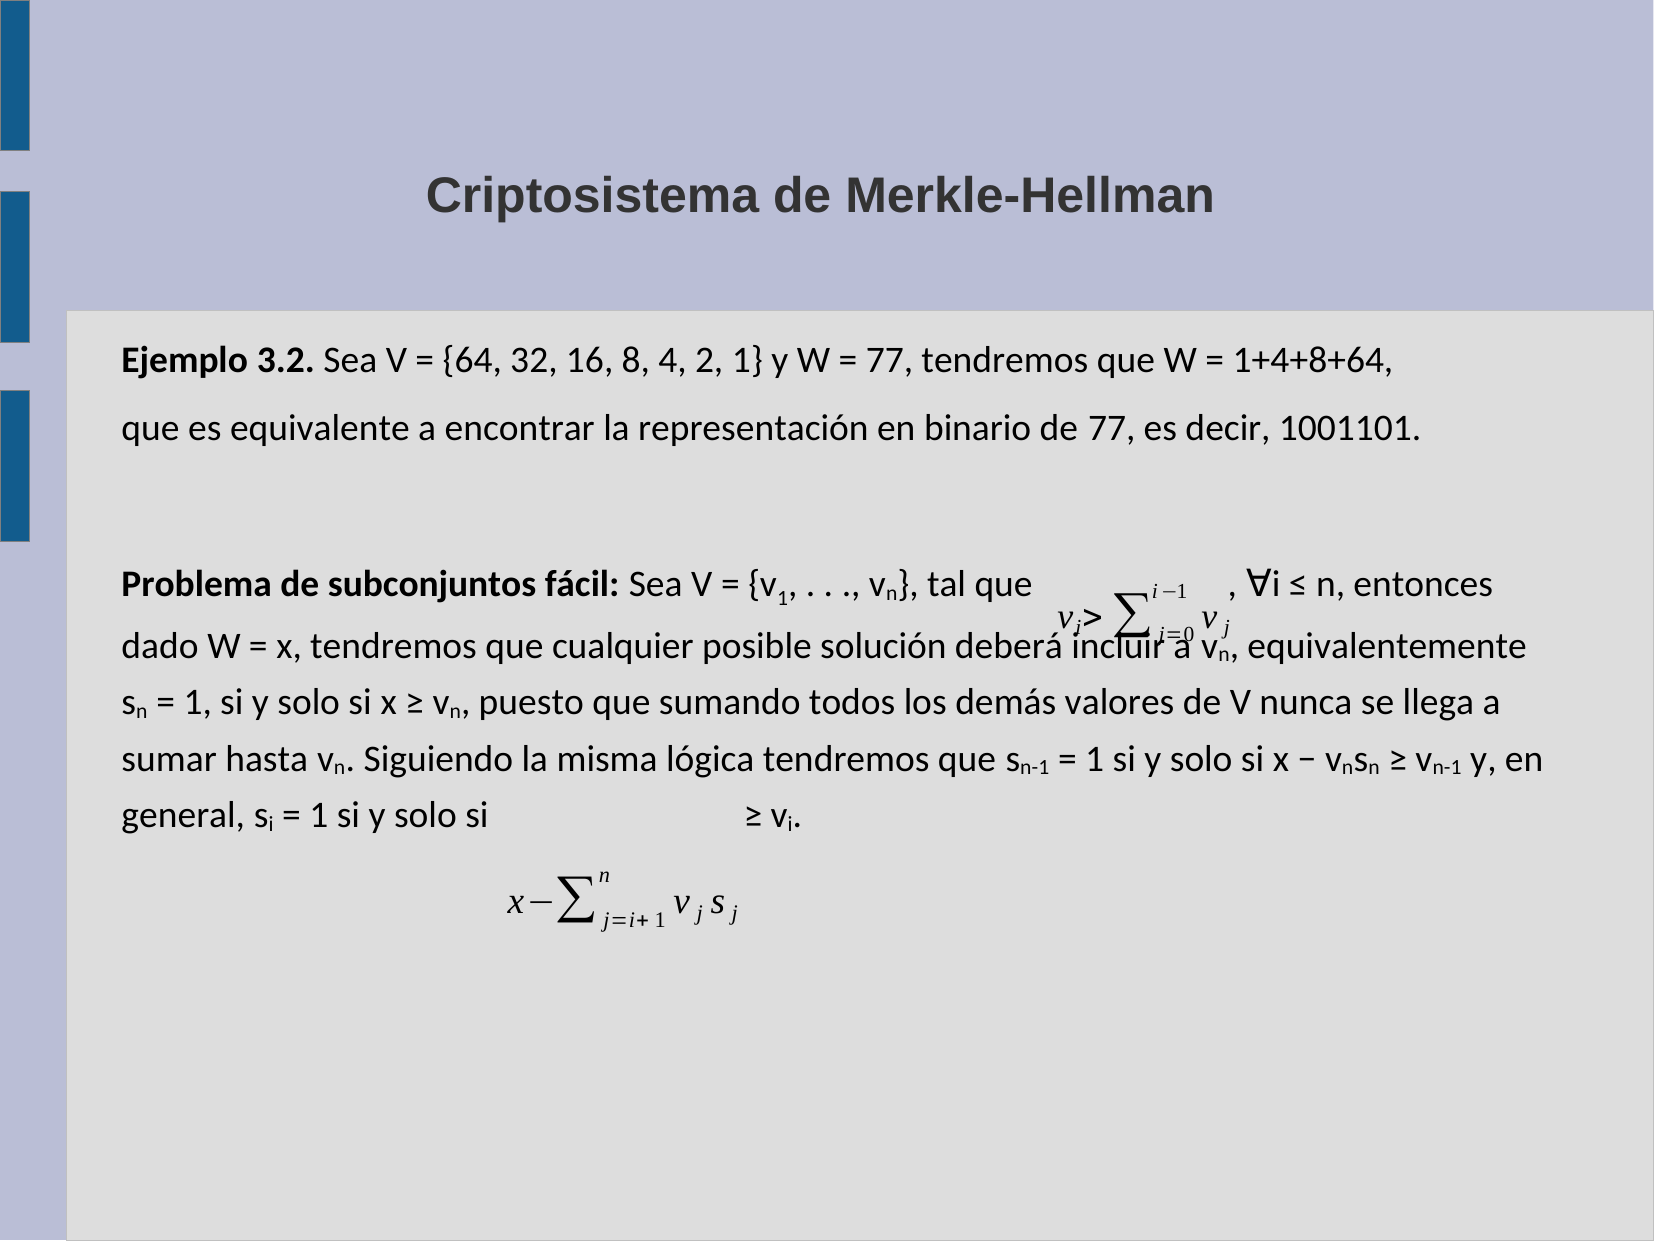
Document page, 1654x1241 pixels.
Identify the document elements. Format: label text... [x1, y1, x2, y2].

chart [1048, 578, 1241, 648]
chart [546, 435, 665, 495]
title Criptosistema de Merkle-Hellman [121, 91, 1534, 299]
list Ejemplo 3.2. Sea V = {64, 32, 16, 8, 4, 2, 1} y W = 77, tendremos que W = 1+4+8+64, que es equivalente a encontrar la representación en binario de 77, es decir, 1001101. Problema de subconjuntos fácil: Sea V = {v1, . . ., vn}, tal que , ∀i ≤ n, entonces dado W = x, tendremos que cualquier posible solución deberá incluir a vn, equivalentemente sn = 1, si y solo si x ≥ vn, puesto que sumando todos los demás valores de V nunca se llega a sumar hasta vn. Siguiendo la misma lógica tendremos que sn-1 = 1 si y solo si x − vnsn ≥ vn-1 y, en general, si = 1 si y solo si ≥ vi. [121, 344, 1548, 1127]
chart [496, 861, 748, 934]
